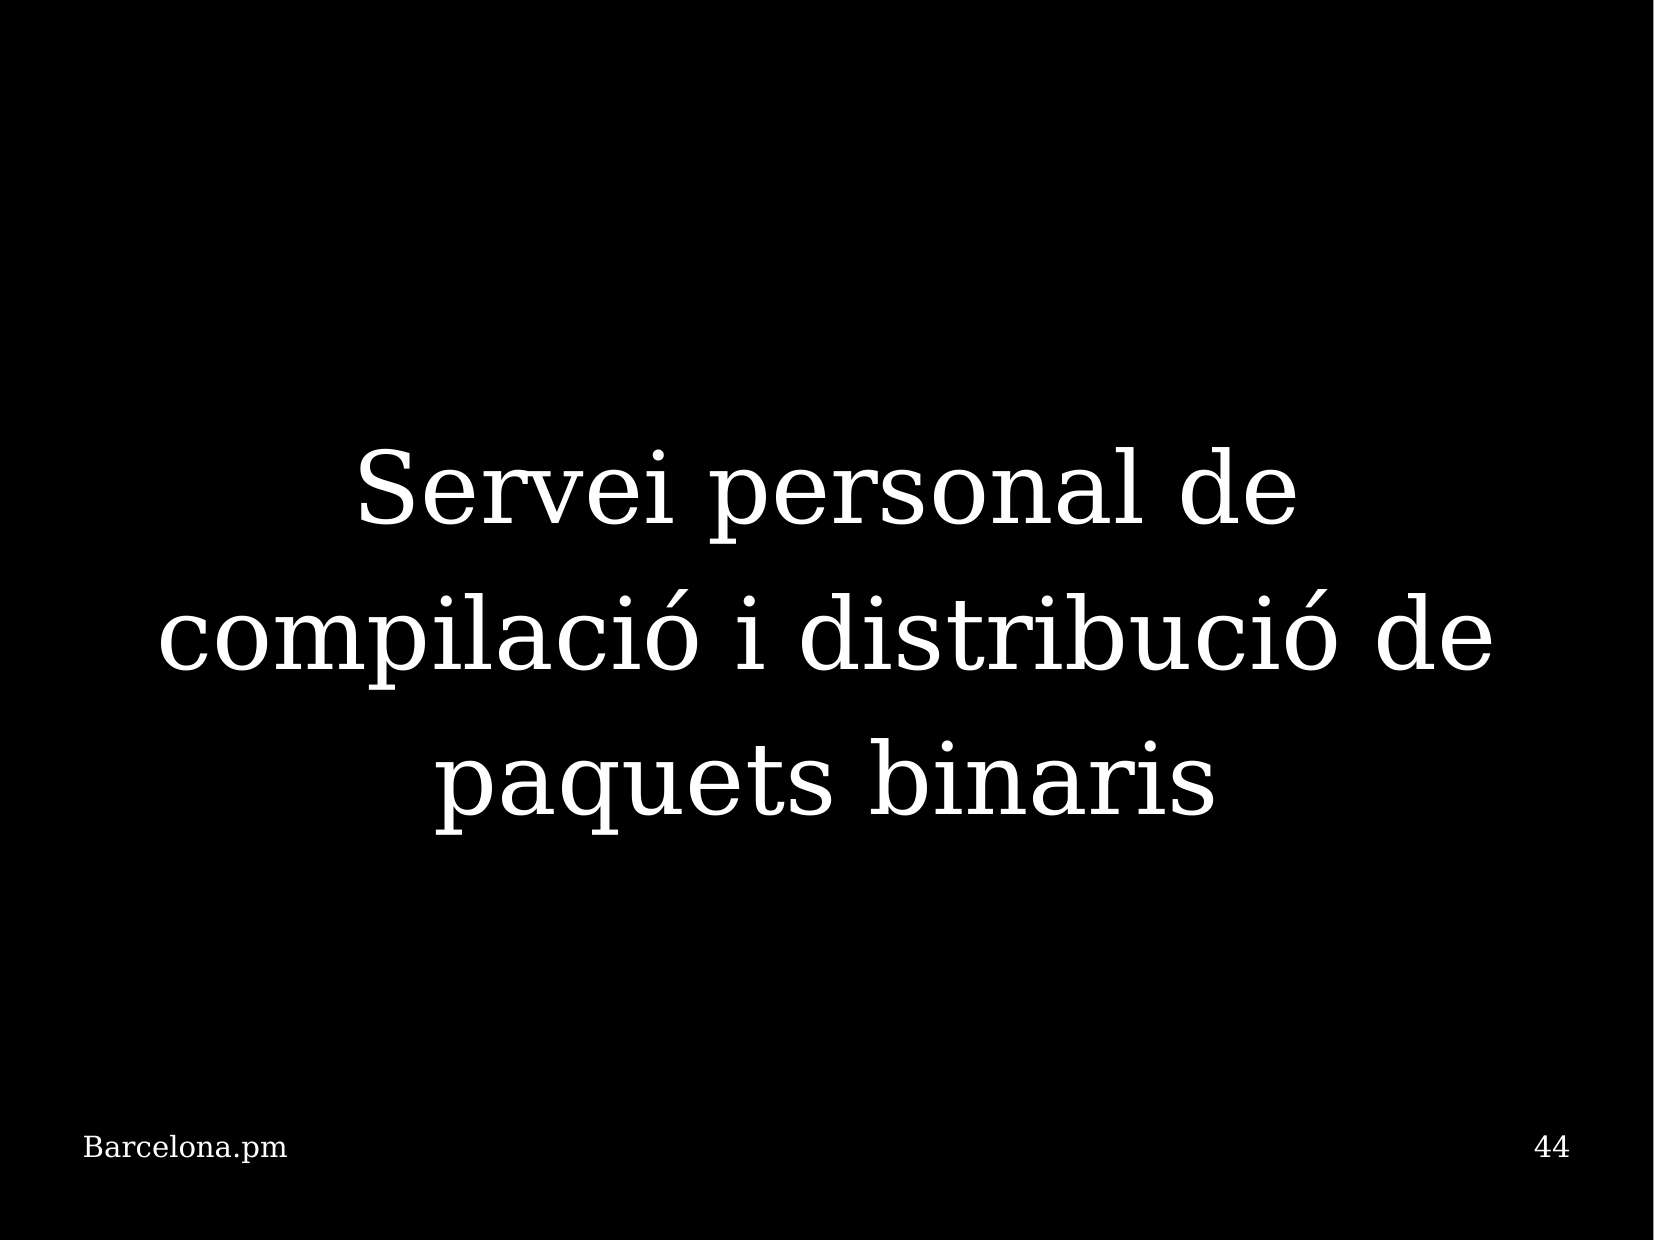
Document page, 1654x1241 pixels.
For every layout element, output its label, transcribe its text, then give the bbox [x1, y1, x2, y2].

title Servei personal de compilació i distribució de paquets binaris [82, 116, 1571, 1124]
